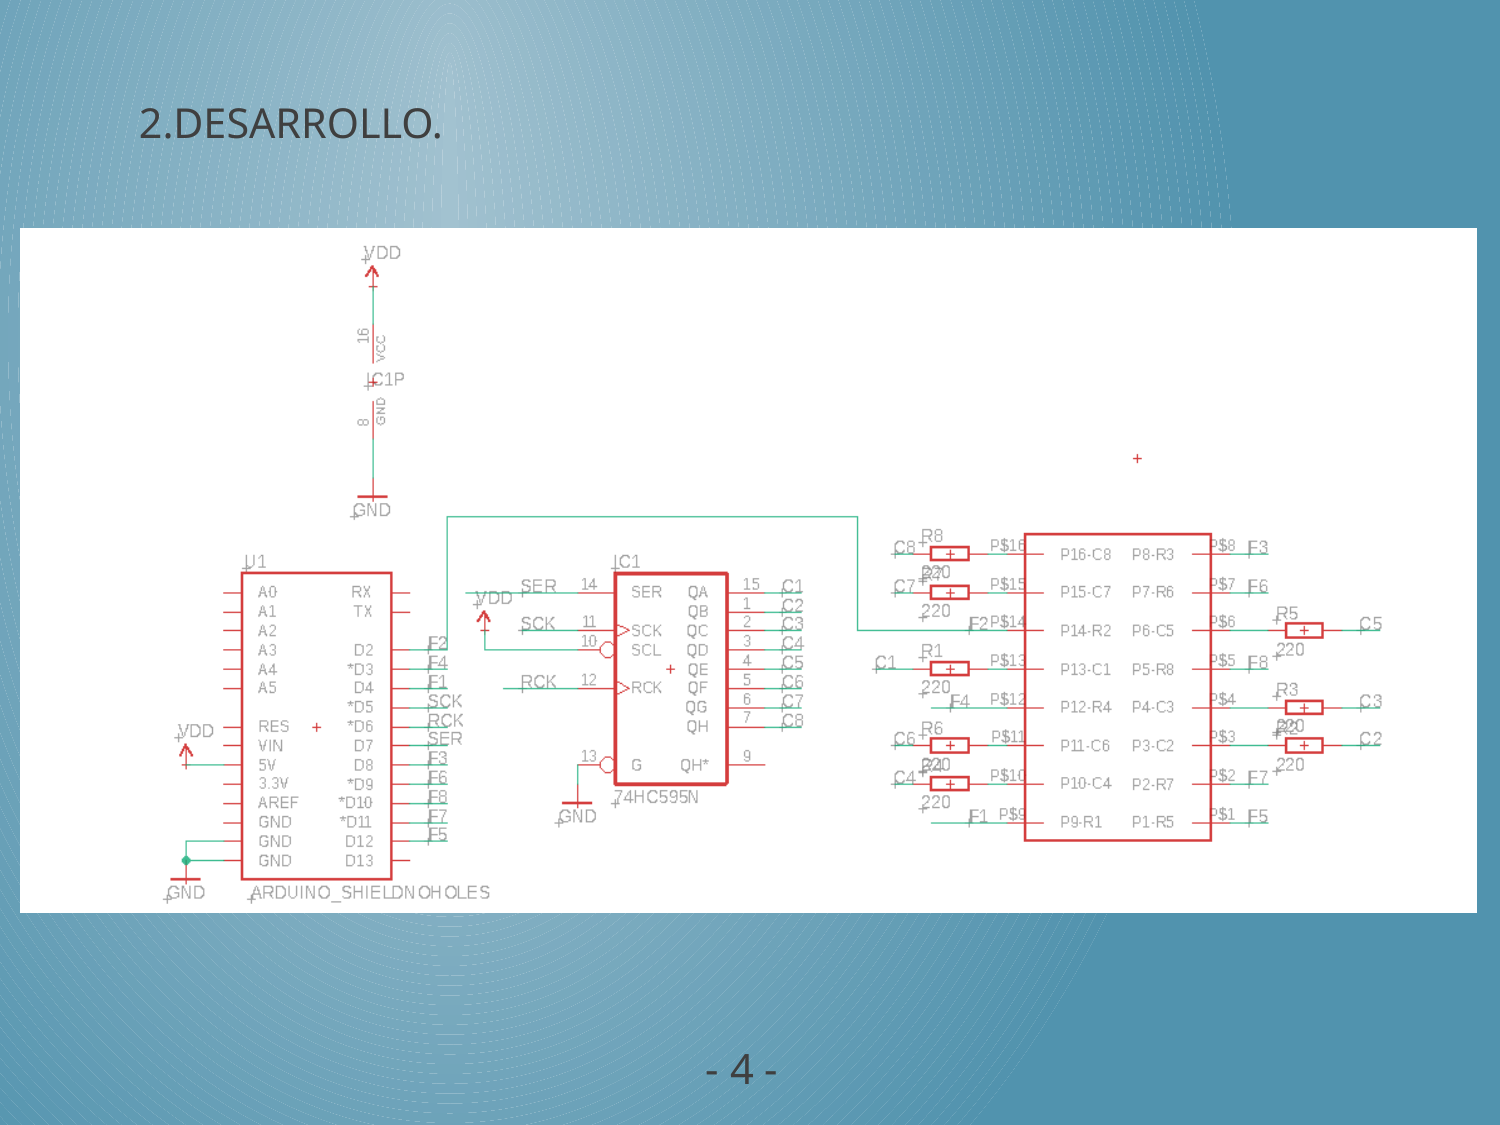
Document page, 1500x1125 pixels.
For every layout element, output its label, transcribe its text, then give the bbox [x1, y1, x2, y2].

picture [20, 228, 1477, 914]
text_box - 4 - [690, 1034, 833, 1106]
title 2.DESARROLLO. [123, 90, 1112, 185]
